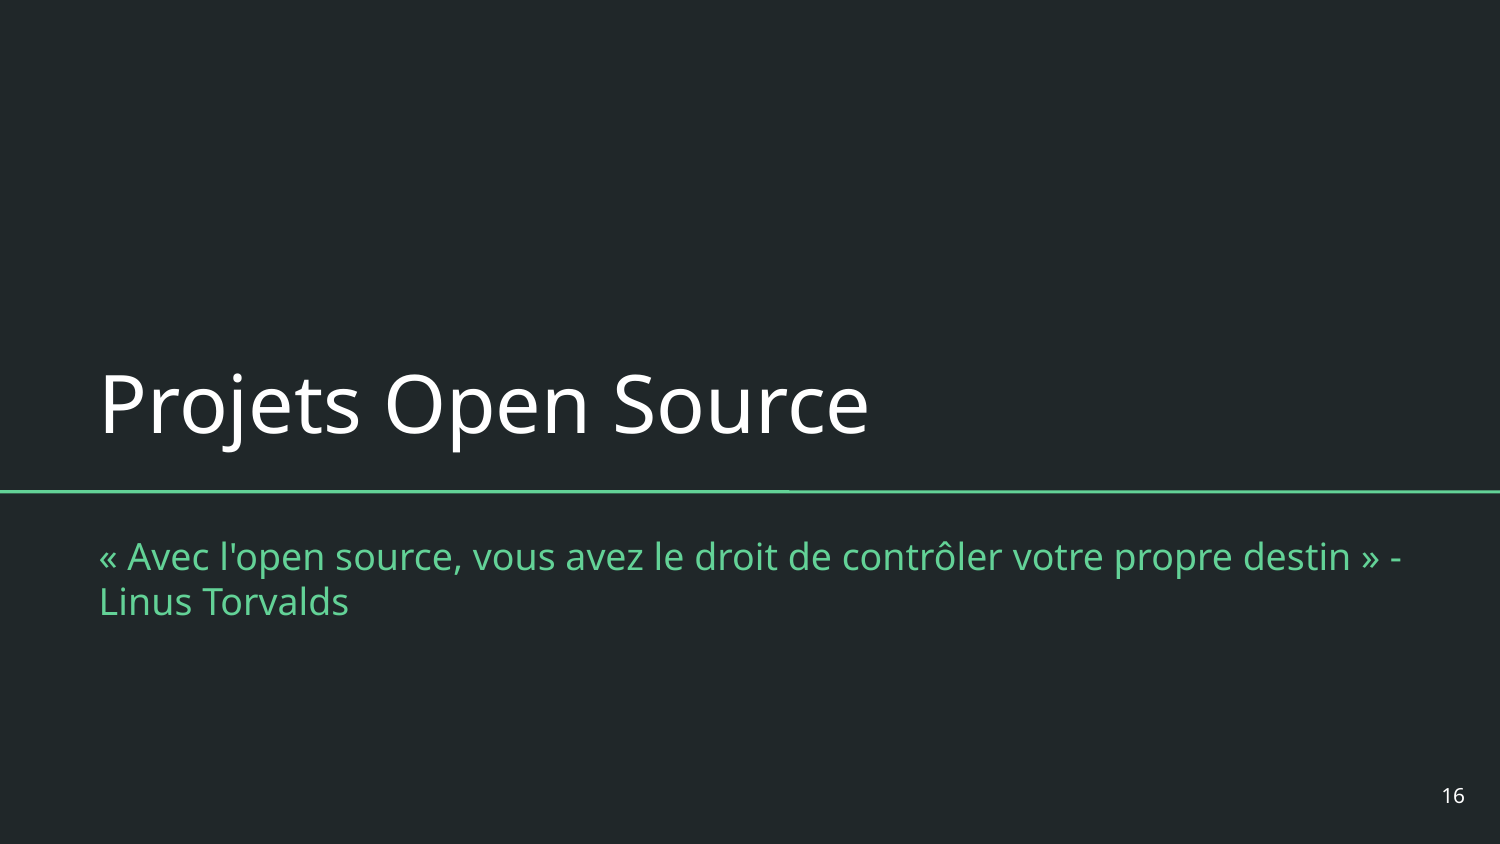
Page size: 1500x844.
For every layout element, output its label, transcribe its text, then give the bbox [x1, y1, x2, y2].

slide_number <numéro> [1389, 764, 1480, 830]
text_box « Avec l'open source, vous avez le droit de contrôler votre propre destin » - Linus Torvalds [83, 518, 1447, 639]
title Projets Open Source [83, 337, 1417, 466]
